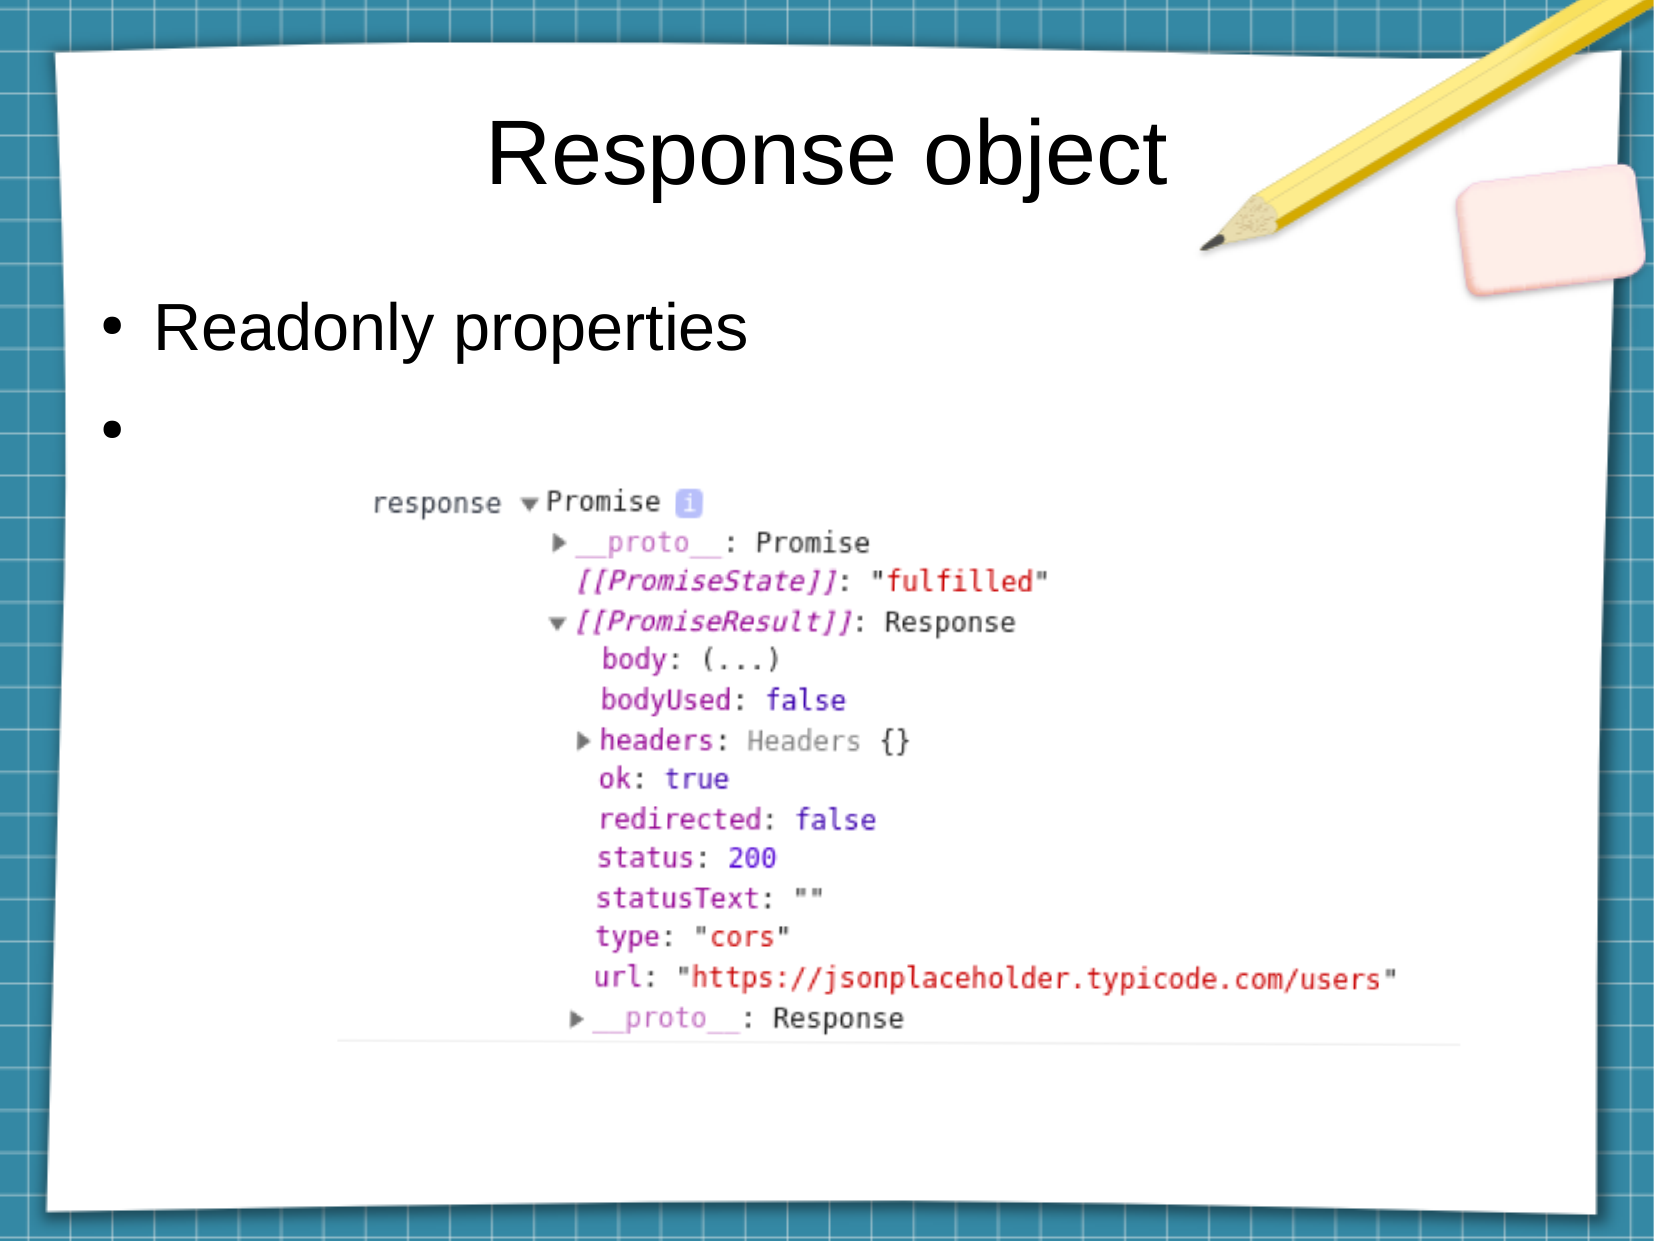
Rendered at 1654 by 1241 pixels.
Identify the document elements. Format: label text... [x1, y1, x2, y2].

list Readonly properties [82, 290, 1571, 1010]
picture [0, 0, 1654, 1241]
title Response object [82, 49, 1571, 257]
